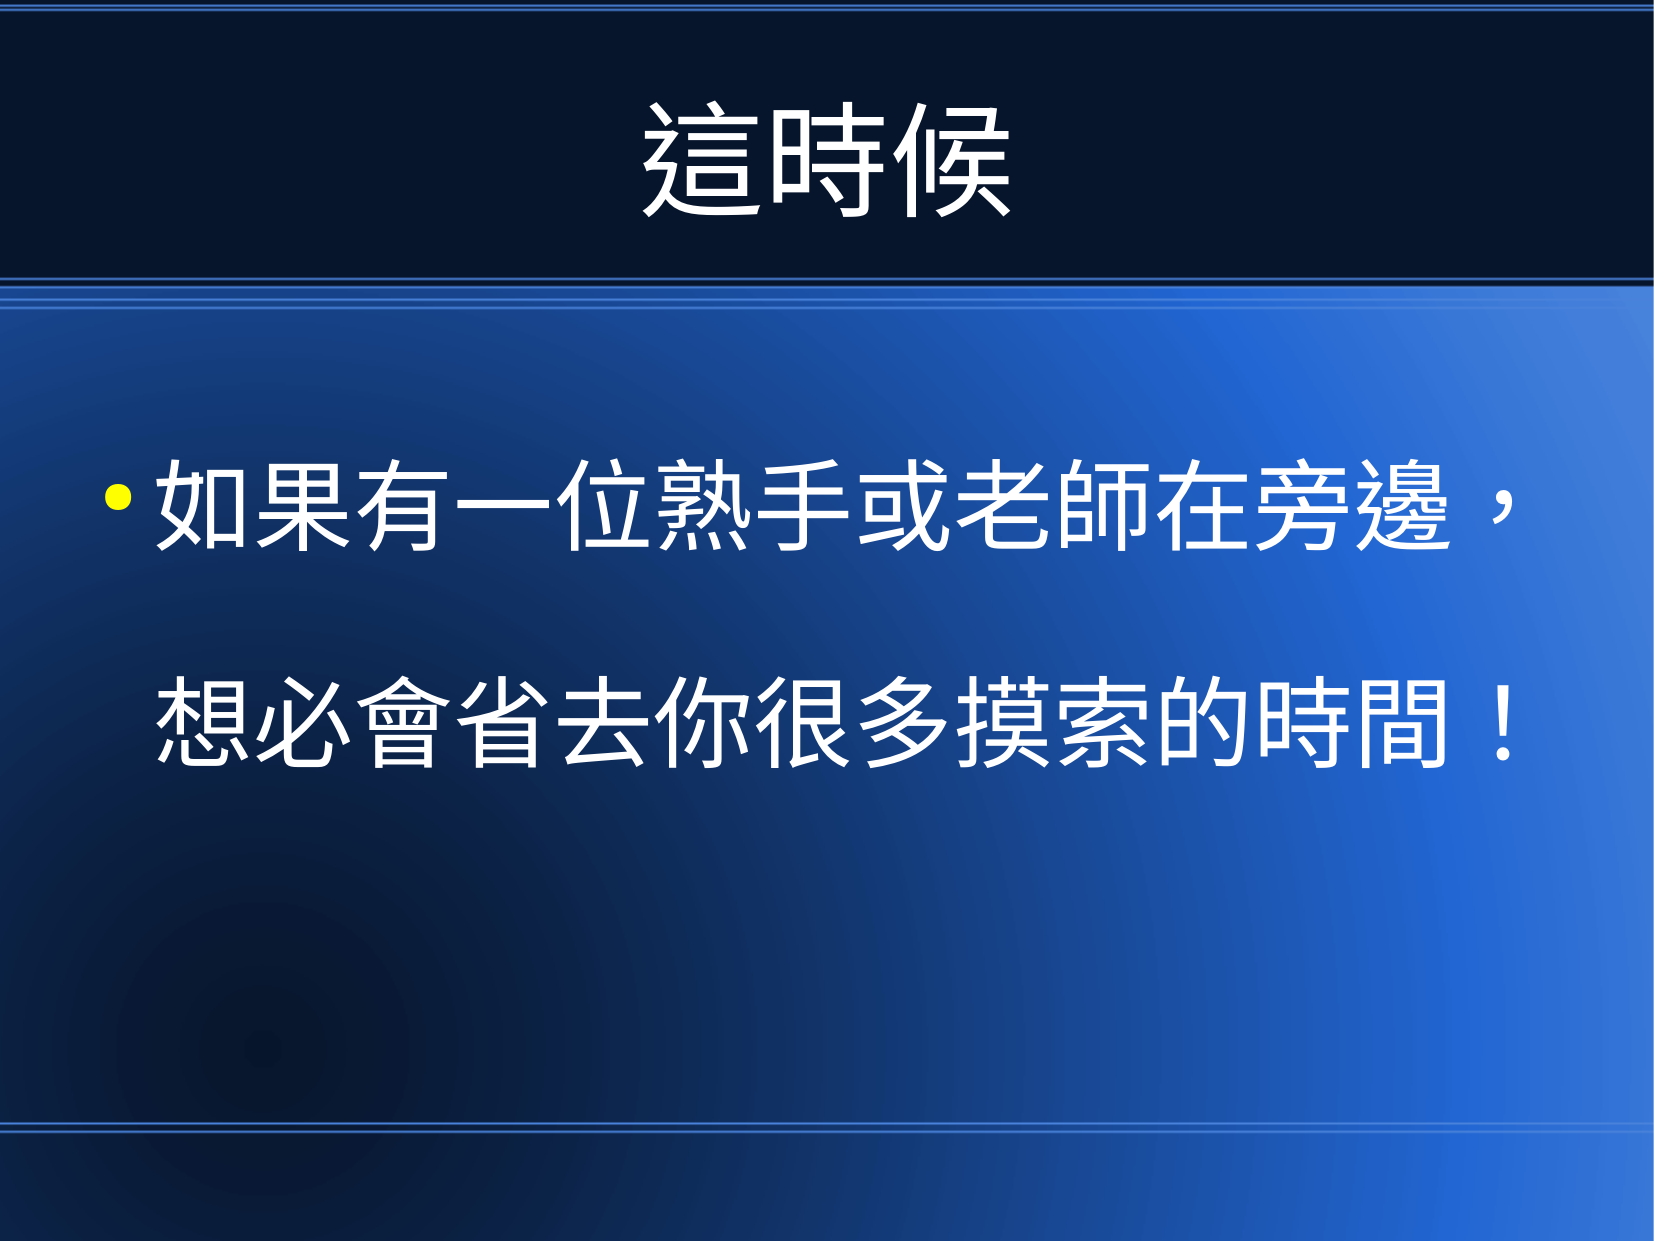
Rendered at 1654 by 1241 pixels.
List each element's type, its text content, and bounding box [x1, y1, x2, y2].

picture [0, 0, 1654, 1241]
title 這時候 [82, 49, 1571, 257]
list 如果有一位熟手或老師在旁邊，想必會省去你很多摸索的時間！ [82, 355, 1571, 1241]
